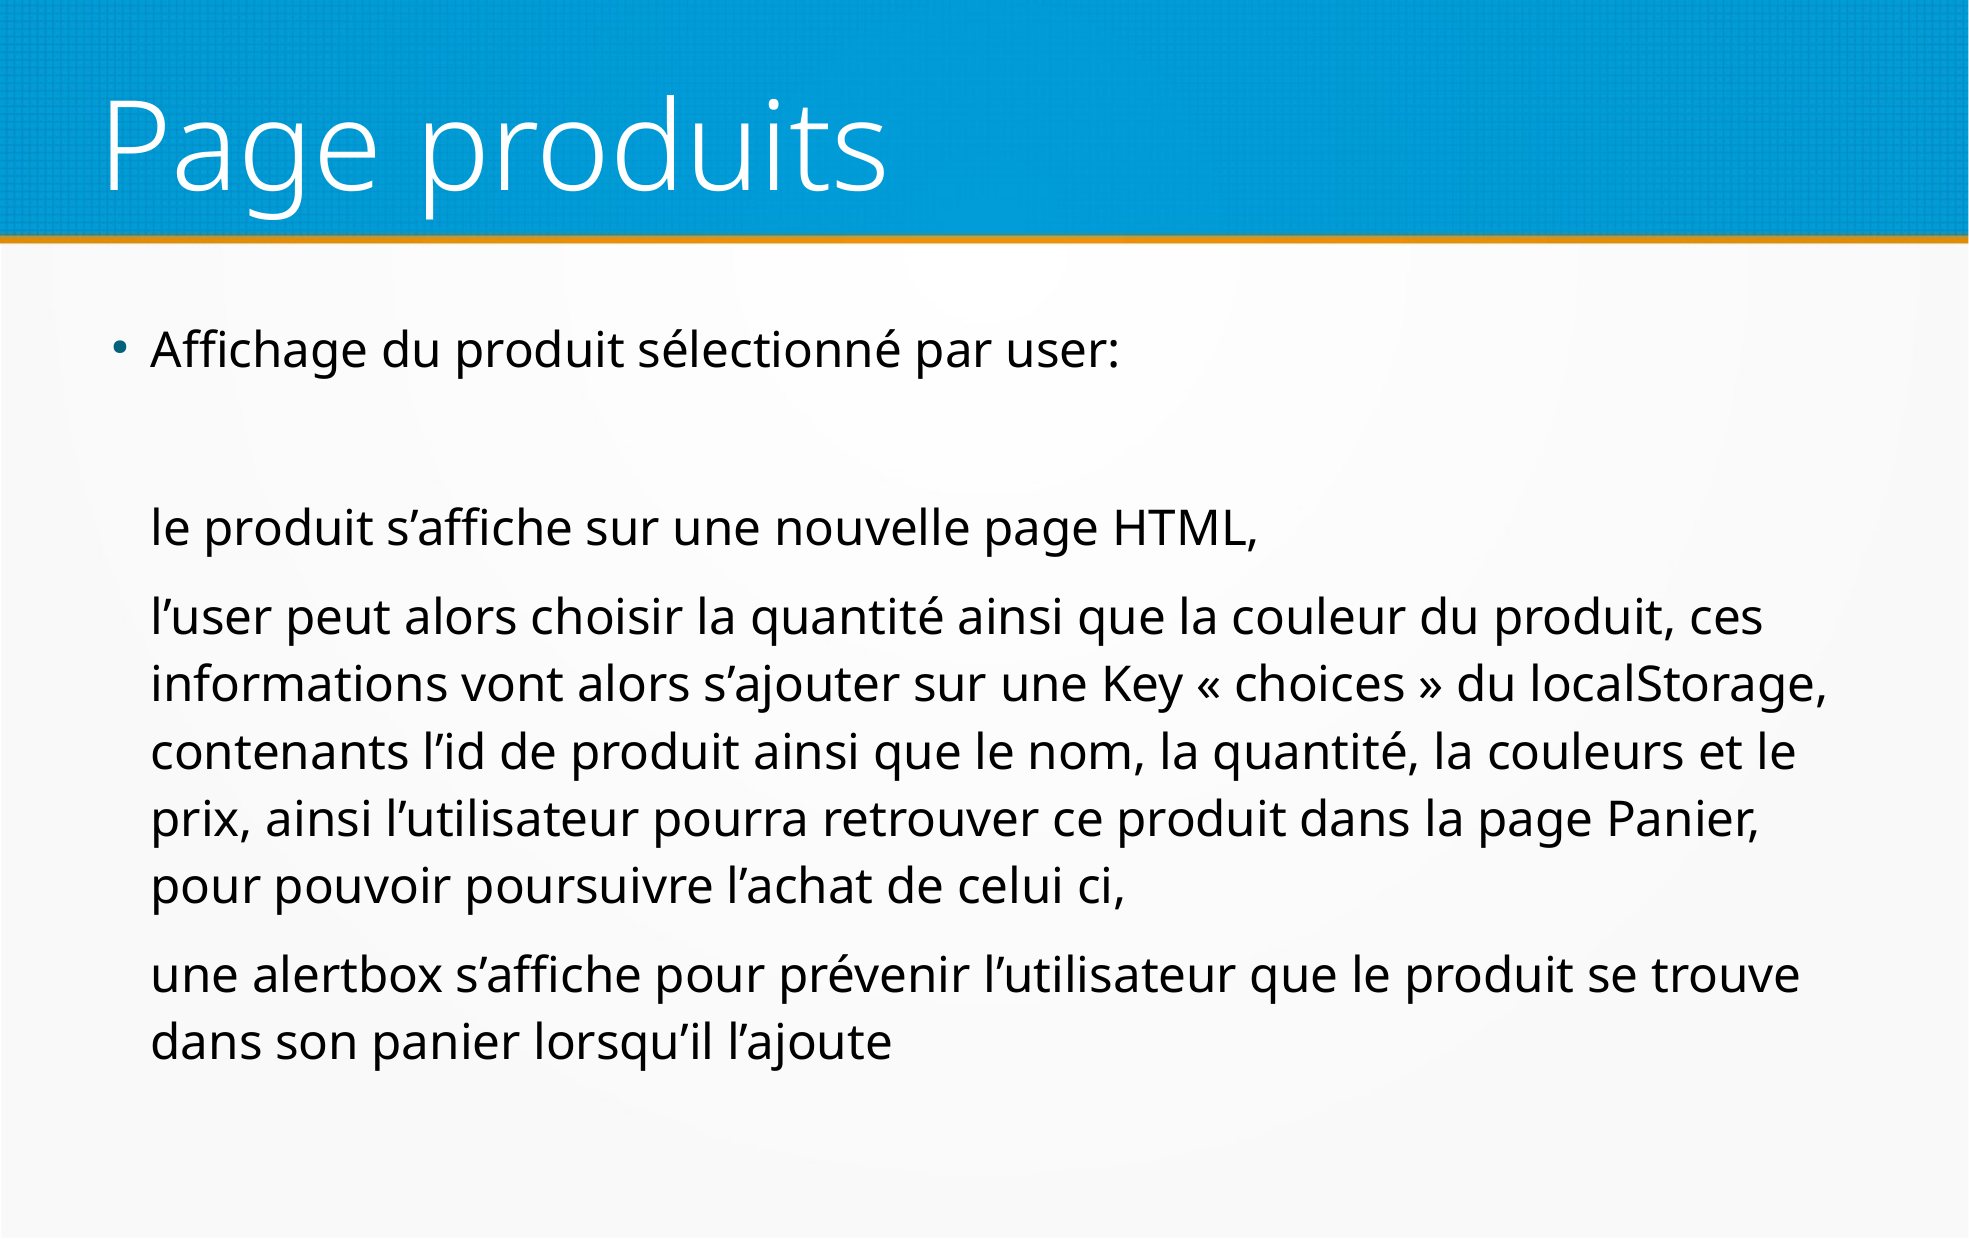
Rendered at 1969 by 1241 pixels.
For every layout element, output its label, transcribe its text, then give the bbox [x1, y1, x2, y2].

title Page produits [98, 19, 1870, 227]
picture [0, 233, 1969, 1241]
list Affichage du produit sélectionné par user: le produit s’affiche sur une nouvelle page HTML, l’user peut alors choisir la quantité ainsi que la couleur du produit, ces informations vont alors s’ajouter sur une Key « choices » du localStorage, contenants l’id de produit ainsi que le nom, la quantité, la couleurs et le prix, ainsi l’utilisateur pourra retrouver ce produit dans la page Panier, pour pouvoir poursuivre l’achat de celui ci, une alertbox s’affiche pour prévenir l’utilisateur que le produit se trouve dans son panier lorsqu’il l’ajoute [98, 315, 1861, 1081]
